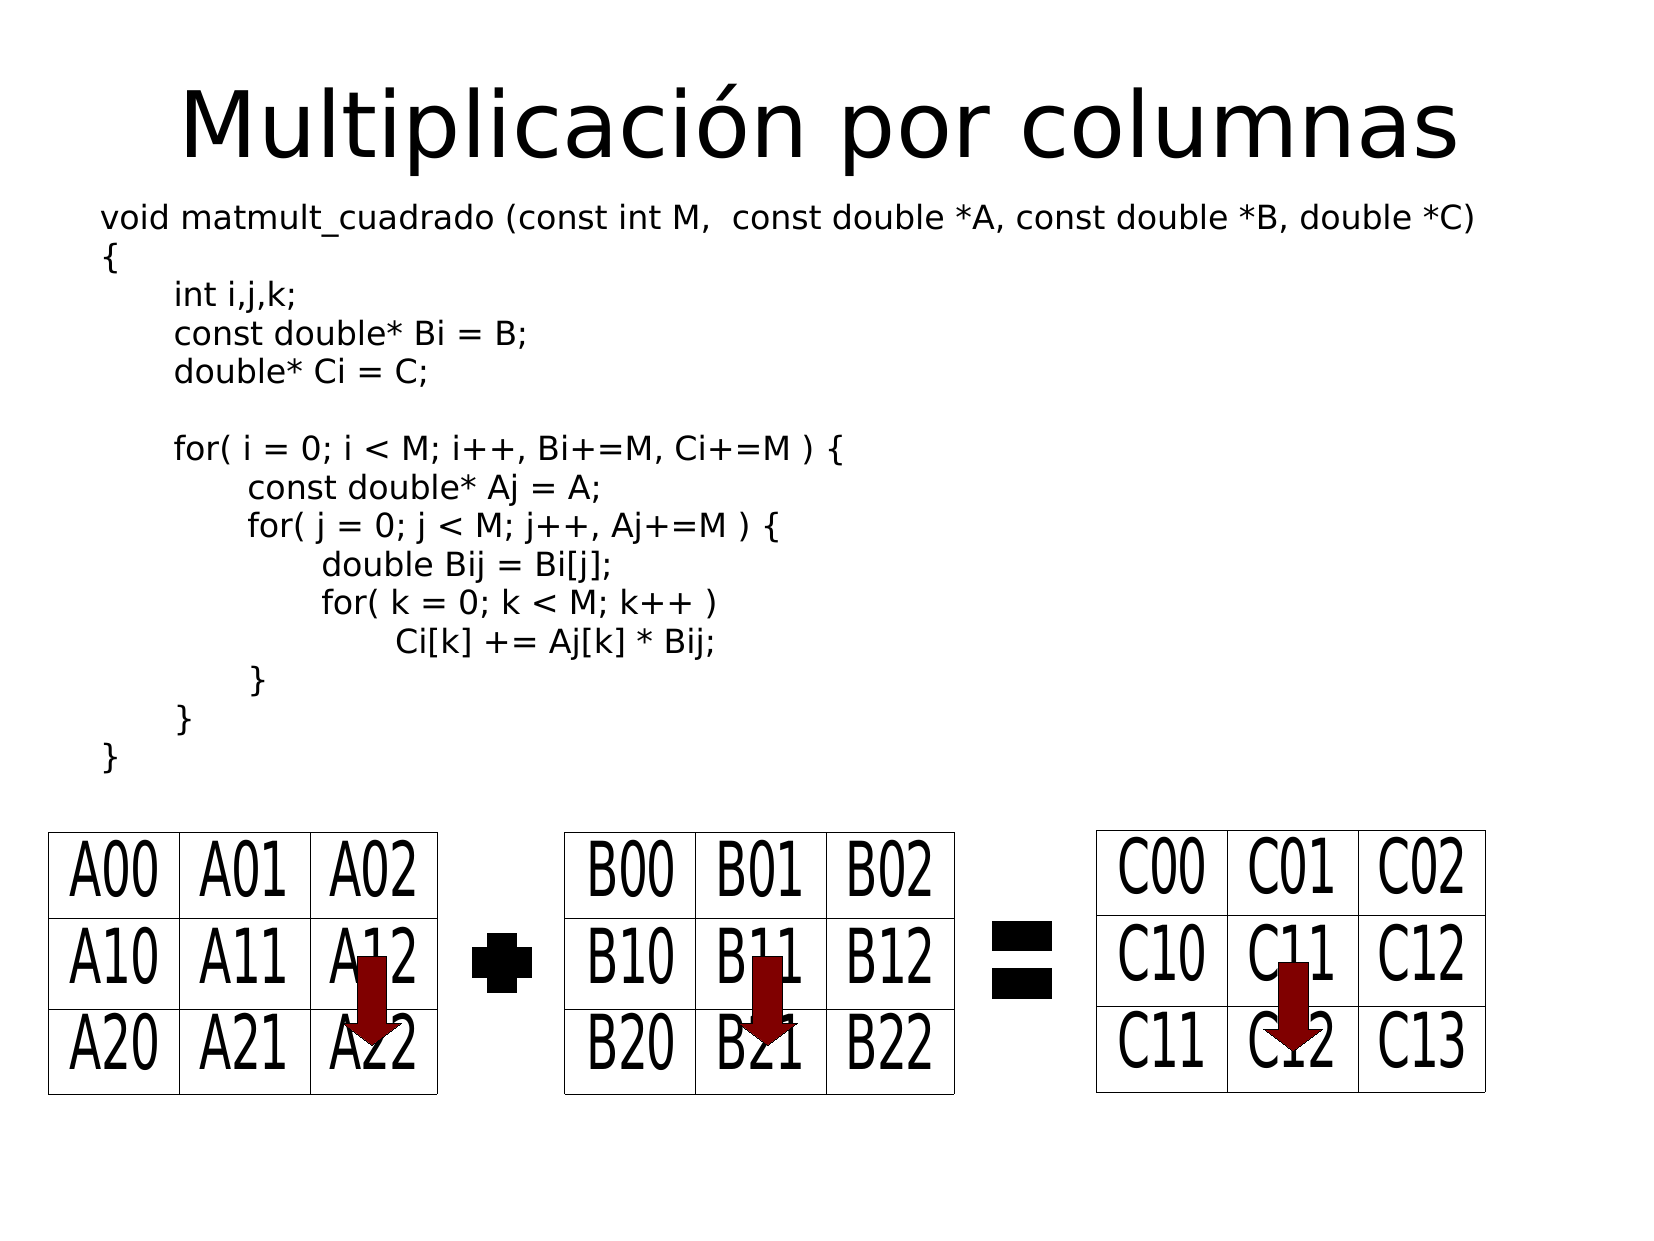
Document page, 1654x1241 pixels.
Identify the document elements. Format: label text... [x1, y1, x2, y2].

text_box void matmult_cuadrado (const int M, const double *A, const double *B, double *C) { int i,j,k; const double* Bi = B; double* Ci = C; for( i = 0; i < M; i++, Bi+=M, Ci+=M ) { const double* Aj = A; for( j = 0; j < M; j++, Aj+=M ) { double Bij = Bi[j]; for( k = 0; k < M; k++ ) Ci[k] += Aj[k] * Bij; } } } [84, 191, 1595, 1034]
chart [561, 1034, 960, 1101]
title Multiplicación por columnas [76, 29, 1565, 222]
chart [44, 826, 443, 1101]
text_box [342, 956, 402, 1046]
text_box [1263, 962, 1323, 1052]
text_box [738, 956, 798, 1046]
chart [1092, 1034, 1491, 1099]
